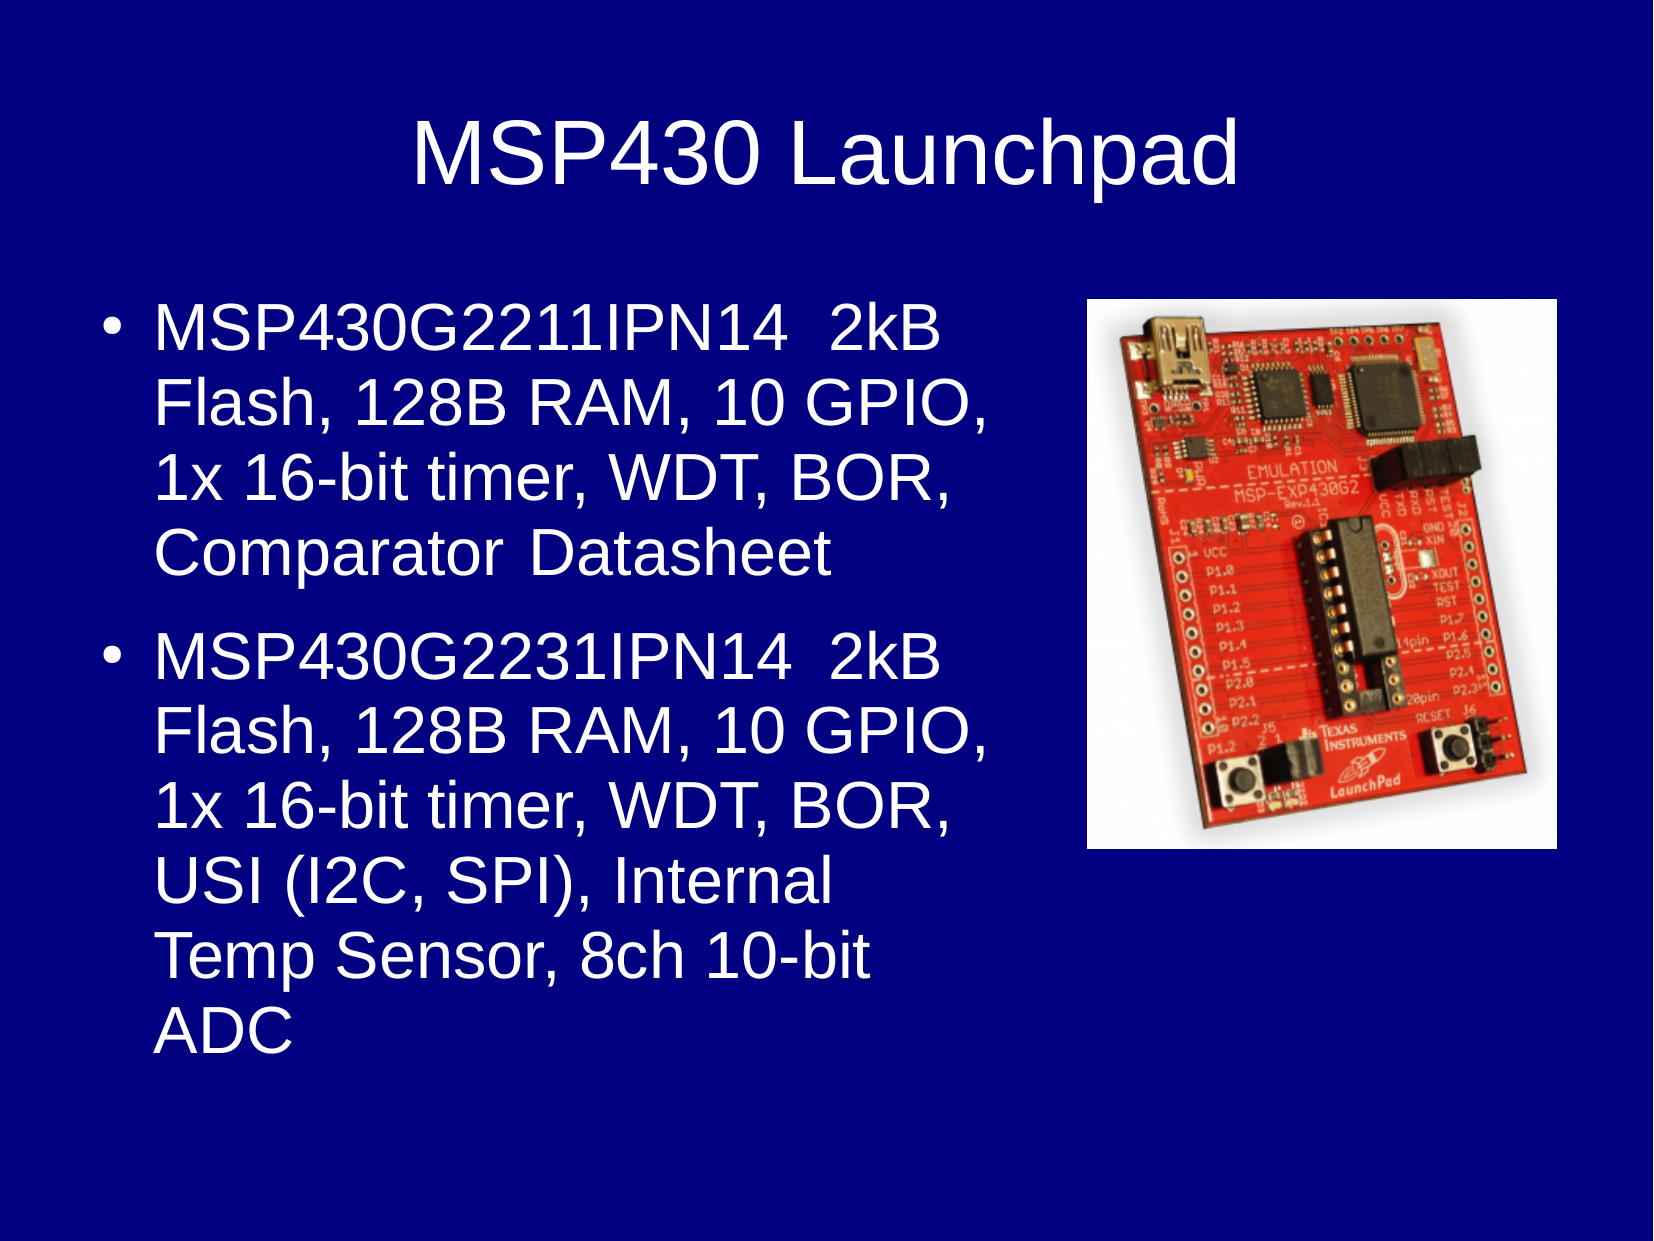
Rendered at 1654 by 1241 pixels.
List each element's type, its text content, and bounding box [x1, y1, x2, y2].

picture [1087, 299, 1557, 849]
title MSP430 Launchpad [82, 49, 1571, 257]
list MSP430G2211IPN14 2kB Flash, 128B RAM, 10 GPIO, 1x 16-bit timer, WDT, BOR, Comparator Datasheet MSP430G2231IPN14 2kB Flash, 128B RAM, 10 GPIO, 1x 16-bit timer, WDT, BOR, USI (I2C, SPI), Internal Temp Sensor, 8ch 10-bit ADC [82, 290, 1013, 1163]
